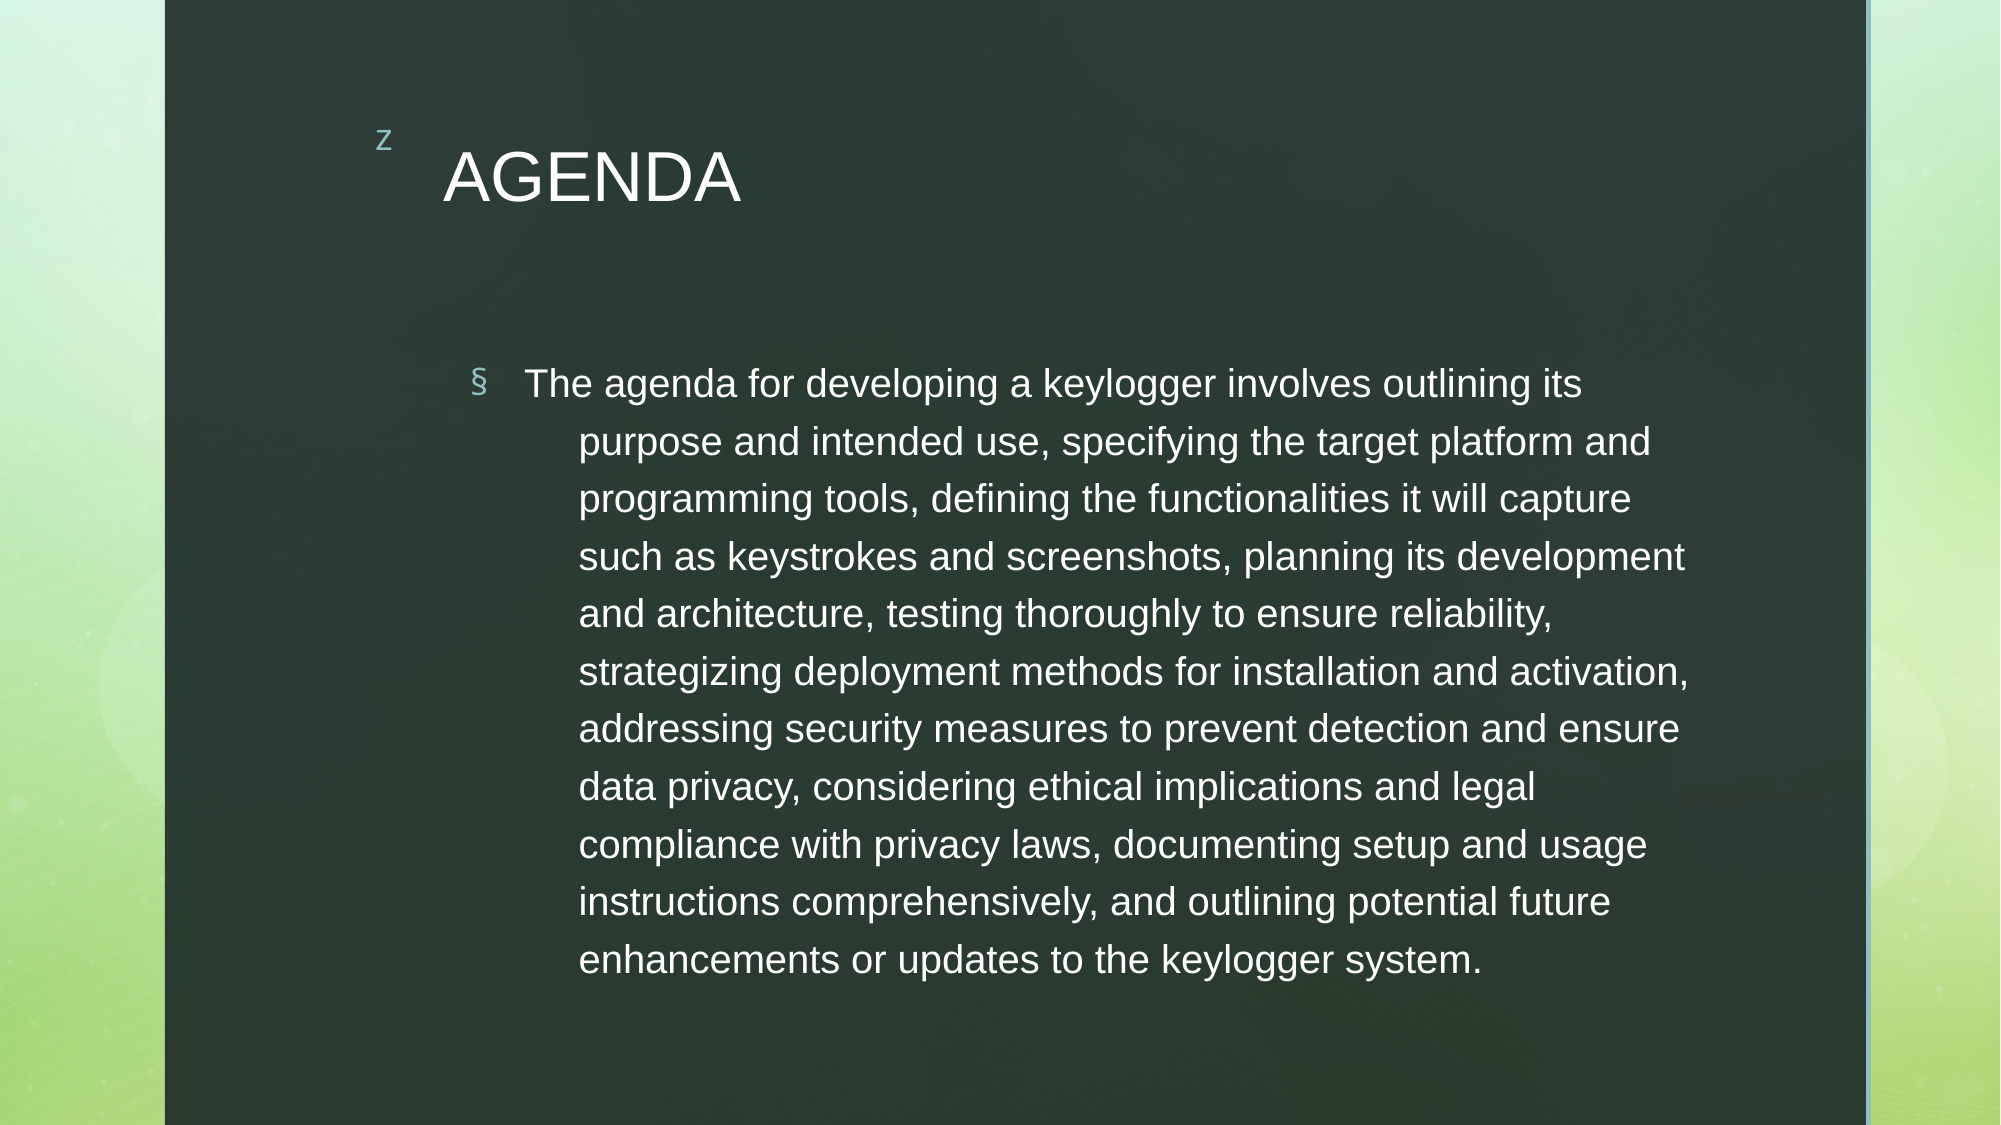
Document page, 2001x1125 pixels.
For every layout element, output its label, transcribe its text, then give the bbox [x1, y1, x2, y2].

title AGENDA [428, 132, 1734, 310]
list The agenda for developing a keylogger involves outlining its purpose and intended use, specifying the target platform and programming tools, defining the functionalities it will capture such as keystrokes and screenshots, planning its development and architecture, testing thoroughly to ensure reliability, strategizing deployment methods for installation and activation, addressing security measures to prevent detection and ensure data privacy, considering ethical implications and legal compliance with privacy laws, documenting setup and usage instructions comprehensively, and outlining potential future enhancements or updates to the keylogger system. [454, 336, 1734, 993]
